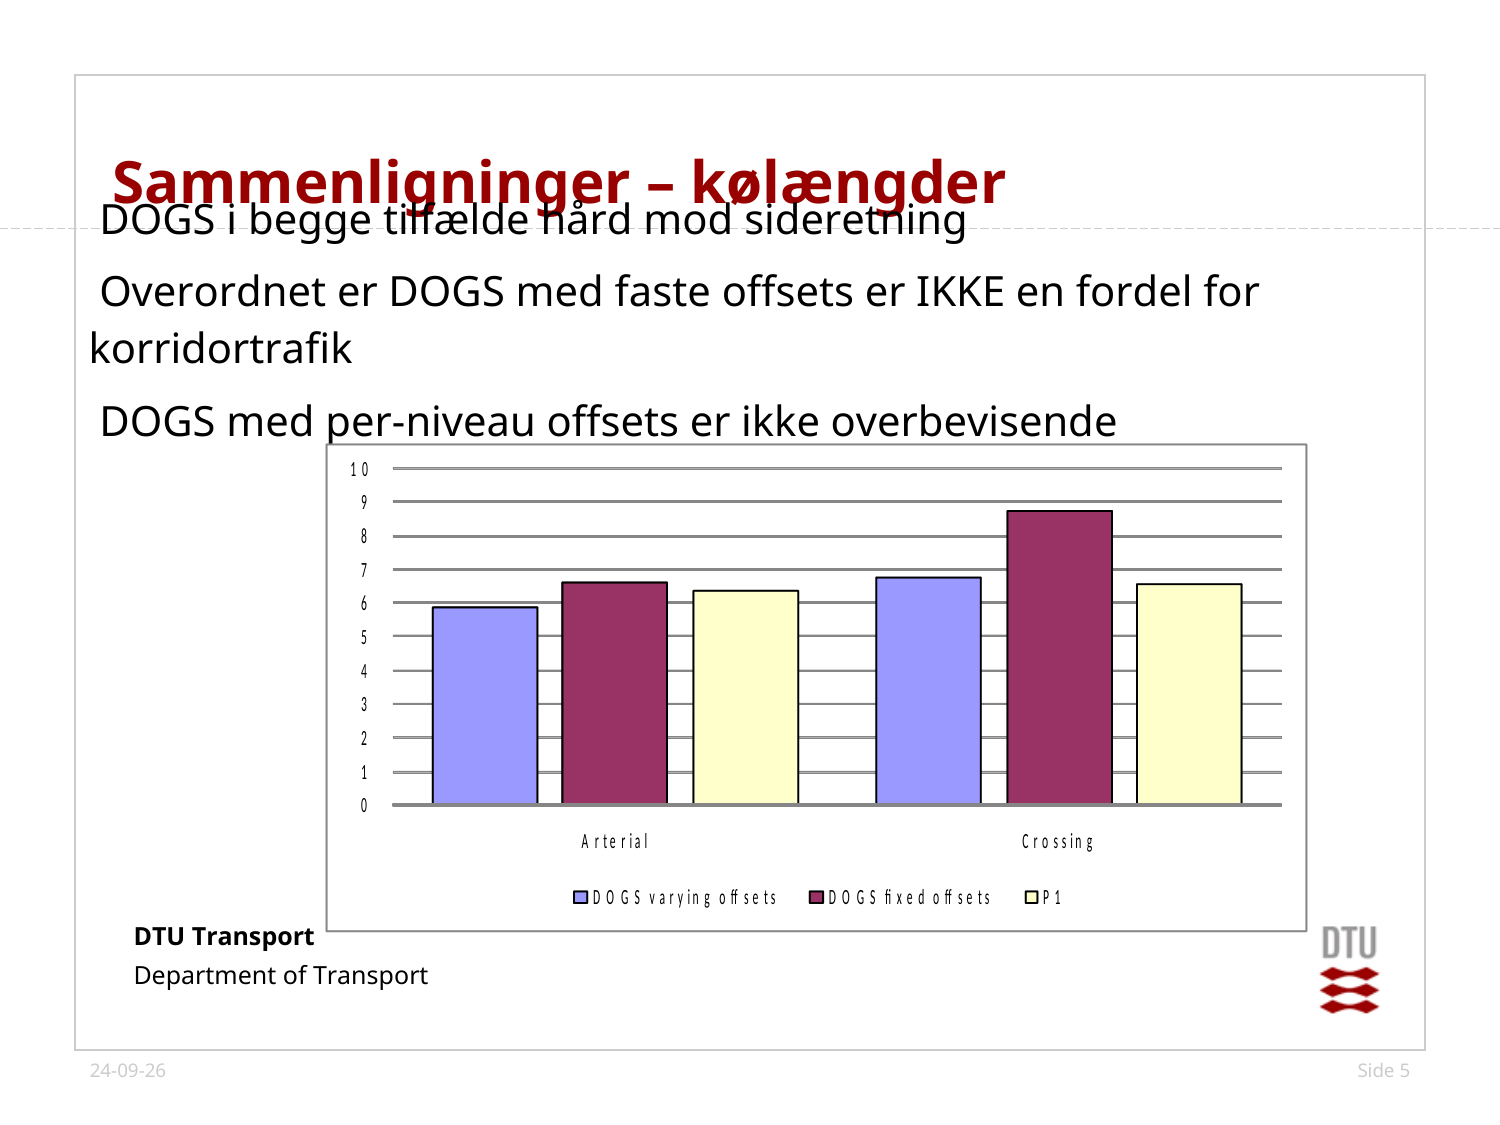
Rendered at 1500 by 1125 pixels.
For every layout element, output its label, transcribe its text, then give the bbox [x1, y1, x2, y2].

title Sammenligninger – kølængder [112, 132, 1401, 231]
subtitle DOGS i begge tilfælde hård mod sideretning Overordnet er DOGS med faste offsets er IKKE en fordel for korridortrafik DOGS med per-niveau offsets er ikke overbevisende [88, 238, 1477, 473]
picture [324, 442, 1418, 1034]
